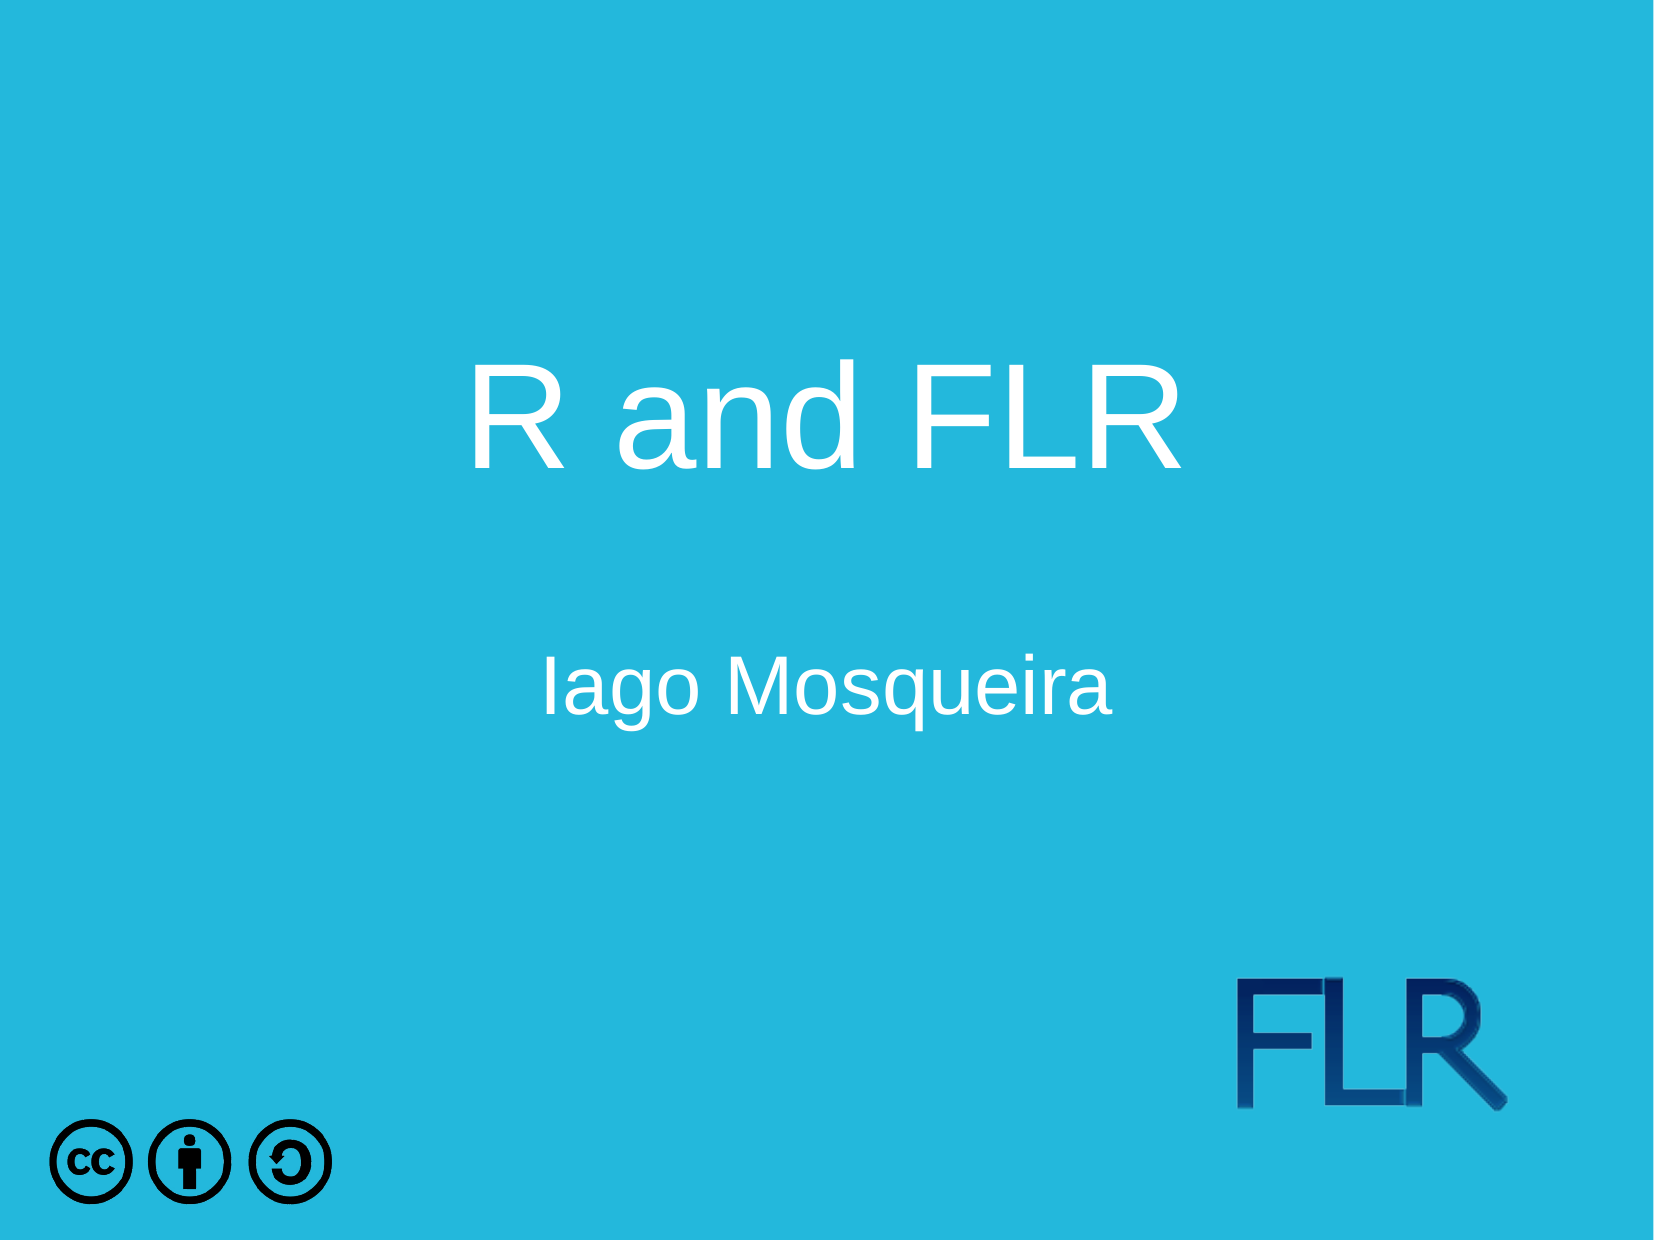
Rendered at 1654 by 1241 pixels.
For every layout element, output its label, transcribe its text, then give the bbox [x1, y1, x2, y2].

picture [39, 1112, 340, 1214]
subtitle R and FLR Iago Mosqueira [82, 56, 1571, 1102]
picture [1200, 960, 1540, 1126]
